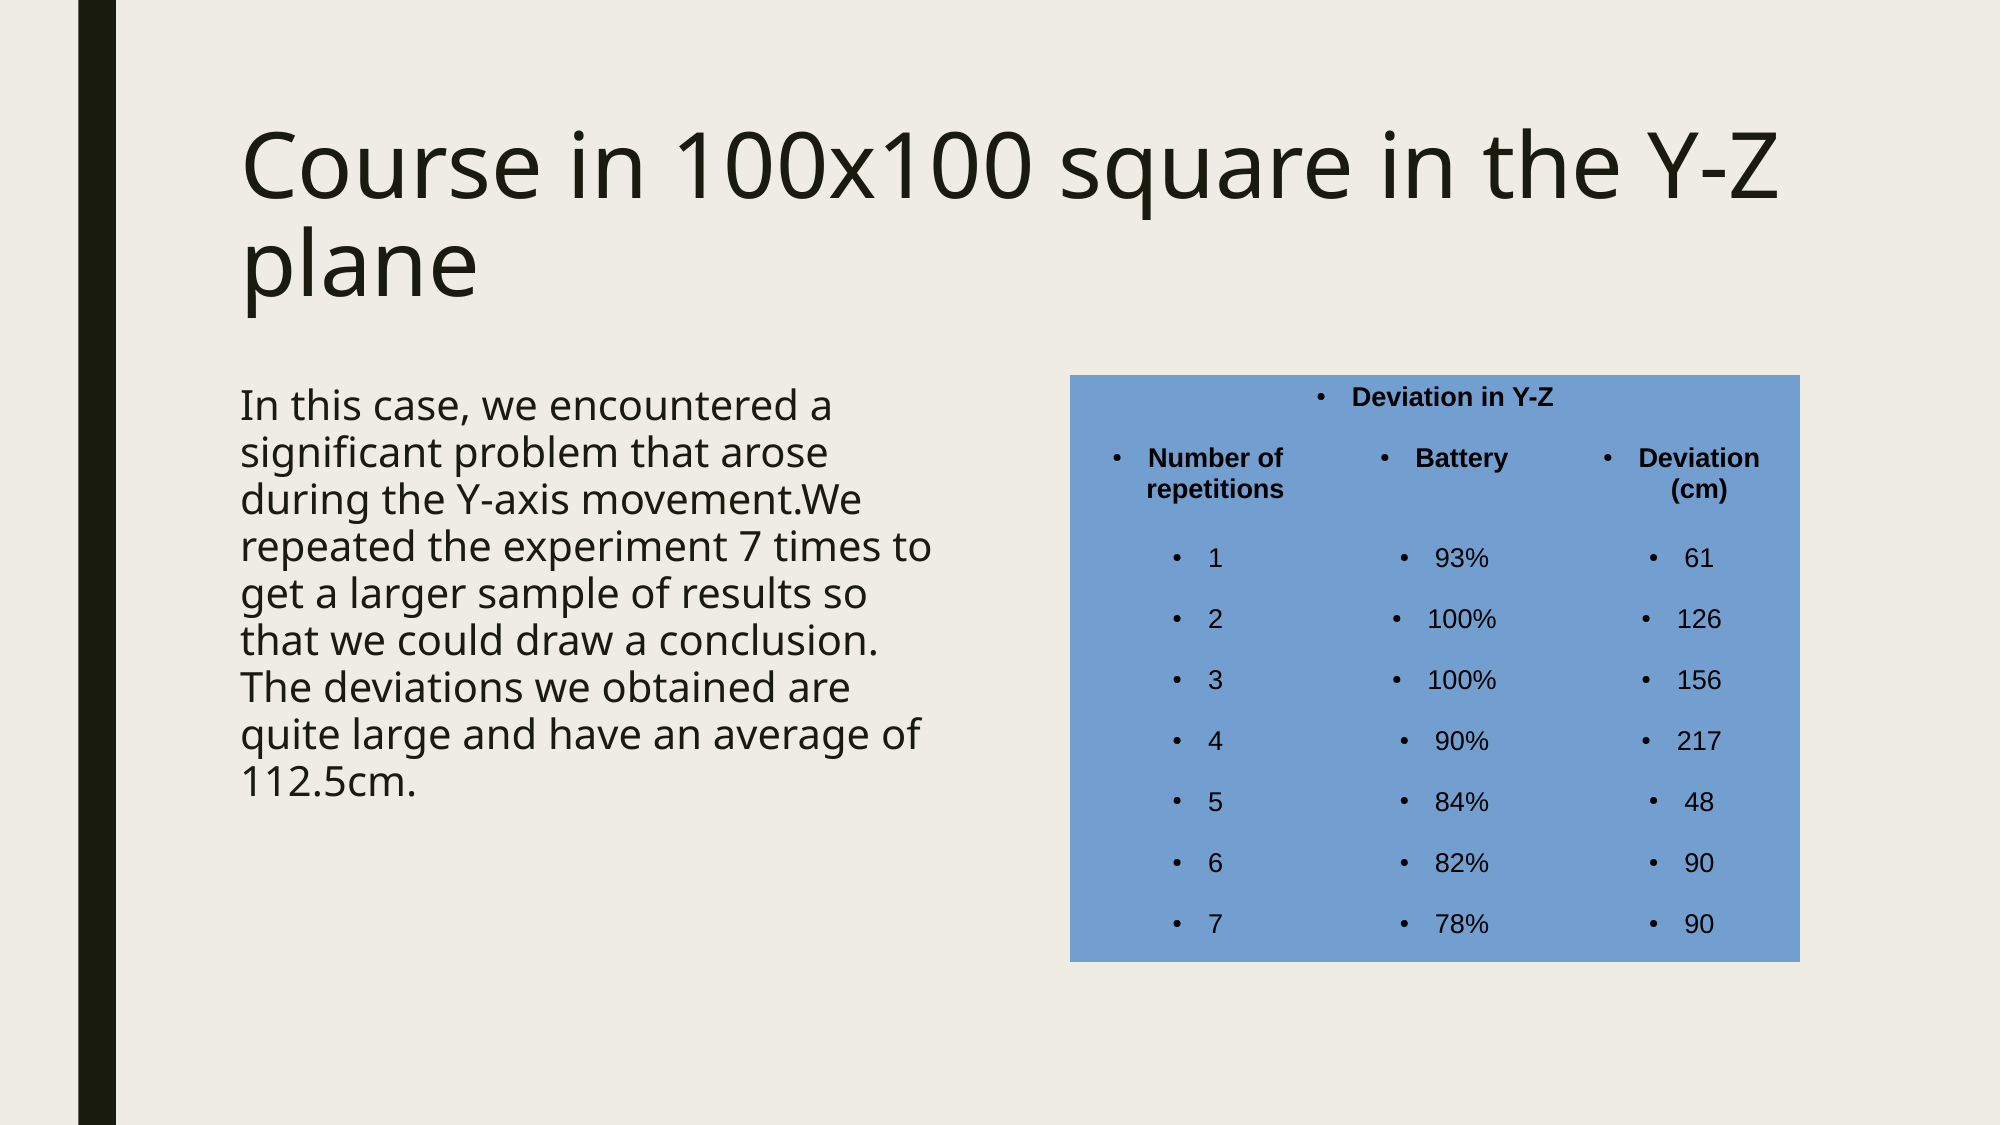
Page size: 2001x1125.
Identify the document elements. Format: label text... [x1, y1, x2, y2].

table_cell 90 [1563, 841, 1800, 902]
table_cell 6 [1070, 841, 1325, 902]
table_cell 2 [1070, 597, 1325, 658]
table_header Deviation in Y-Z [1070, 375, 1800, 436]
table_cell 61 [1563, 536, 1800, 597]
table_cell 90% [1325, 719, 1563, 780]
table_cell 156 [1563, 658, 1800, 719]
table_cell 93% [1325, 536, 1563, 597]
table_cell 4 [1070, 719, 1325, 780]
table_cell 100% [1325, 658, 1563, 719]
table_cell Battery [1325, 436, 1563, 536]
table_cell Deviation (cm) [1563, 436, 1800, 536]
table_cell 217 [1563, 719, 1800, 780]
table_cell 100% [1325, 597, 1563, 658]
list In this case, we encountered a significant problem that arose during the Y-axis movement.We repeated the experiment 7 times to get a larger sample of results so that we could draw a conclusion. The deviations we obtained are quite large and have an average of 112.5cm. [225, 375, 955, 963]
table_cell 84% [1325, 780, 1563, 841]
table_cell 5 [1070, 780, 1325, 841]
table_cell 1 [1070, 536, 1325, 597]
table_cell 7 [1070, 902, 1325, 962]
table_cell 48 [1563, 780, 1800, 841]
table_cell Number of repetitions [1070, 436, 1325, 536]
table_cell 78% [1325, 902, 1563, 962]
table_cell 126 [1563, 597, 1800, 658]
title Course in 100x100 square in the Y-Z plane [225, 112, 1801, 357]
table_cell 82% [1325, 841, 1563, 902]
table_cell 90 [1563, 902, 1800, 962]
table_cell 3 [1070, 658, 1325, 719]
